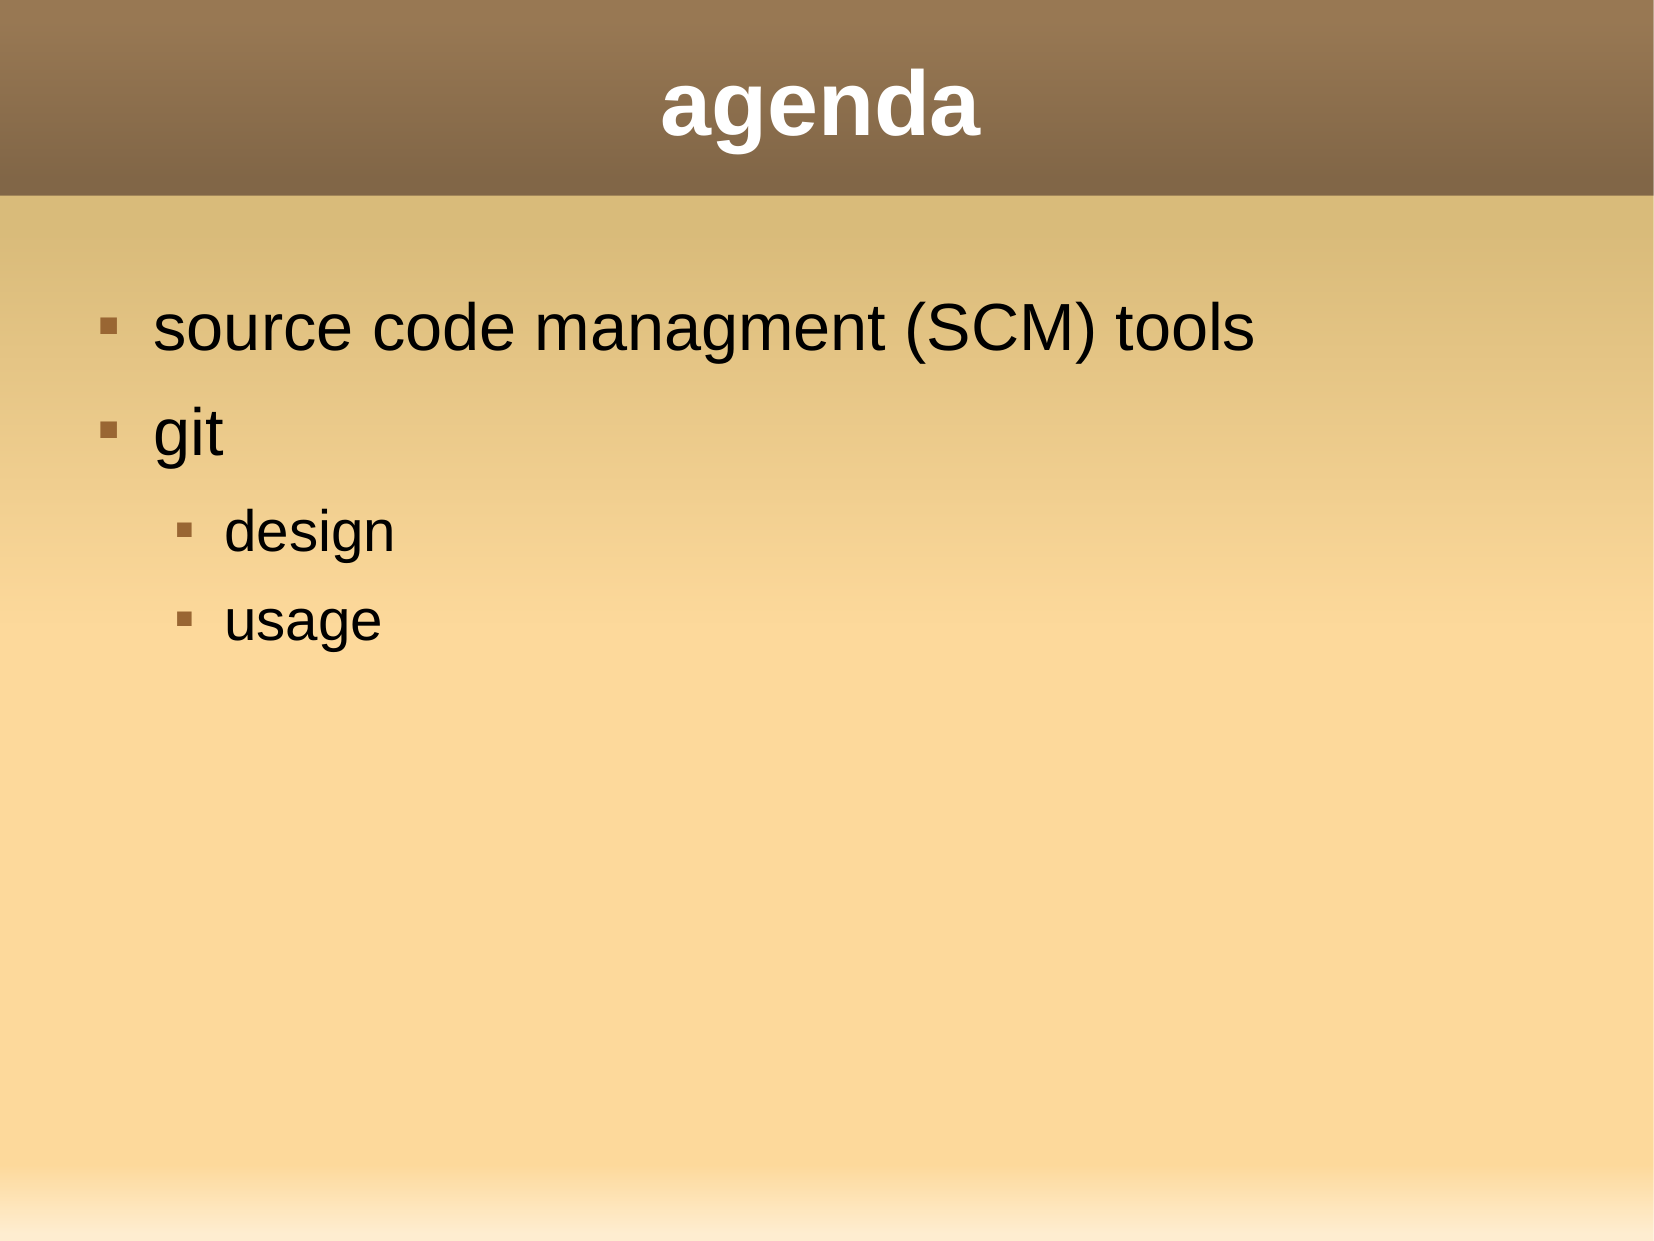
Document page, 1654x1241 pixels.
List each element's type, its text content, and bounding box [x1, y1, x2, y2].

list source code managment (SCM) tools git design usage [82, 290, 1571, 1094]
title agenda [76, 7, 1565, 200]
picture [0, 0, 1654, 1241]
